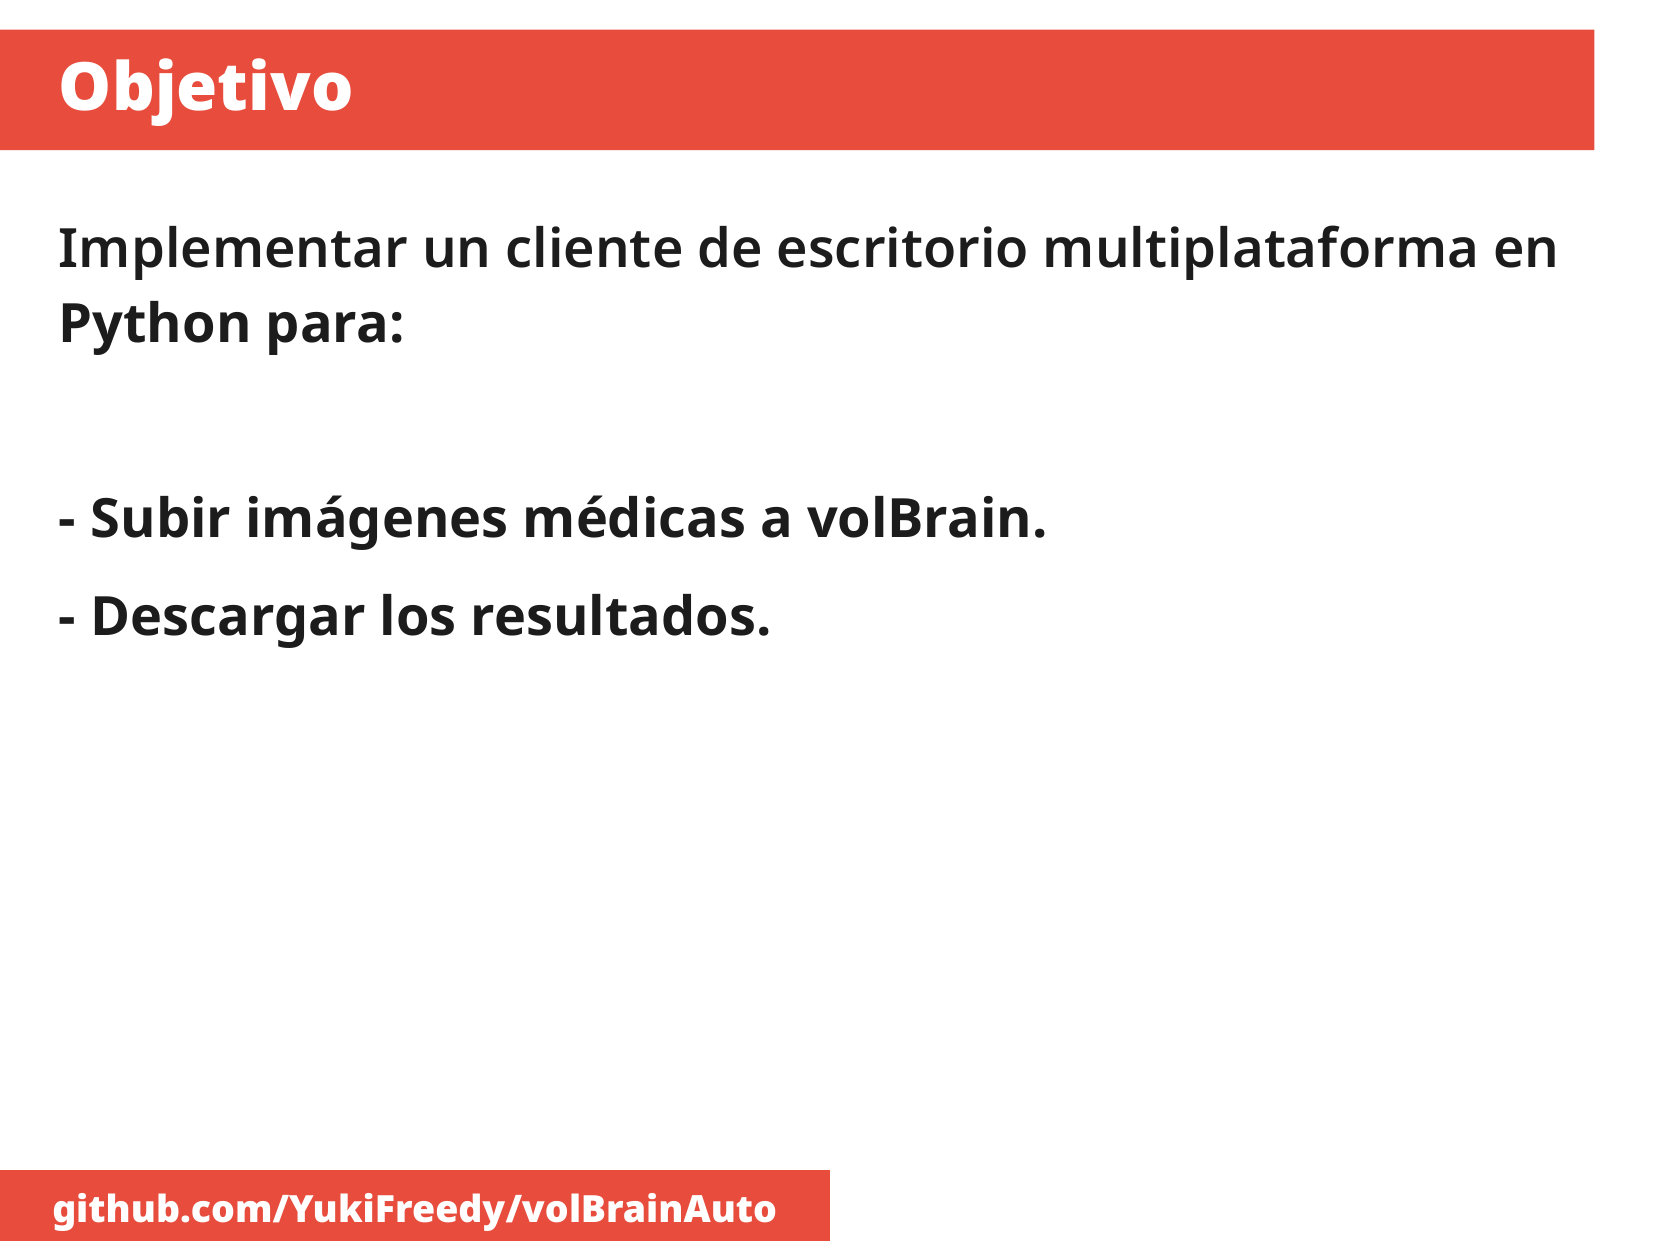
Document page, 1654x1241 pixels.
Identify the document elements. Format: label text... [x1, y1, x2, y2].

list Implementar un cliente de escritorio multiplataforma en Python para: - Subir imágenes médicas a volBrain. - Descargar los resultados. [59, 210, 1565, 1171]
title Objetivo [59, 0, 1595, 130]
